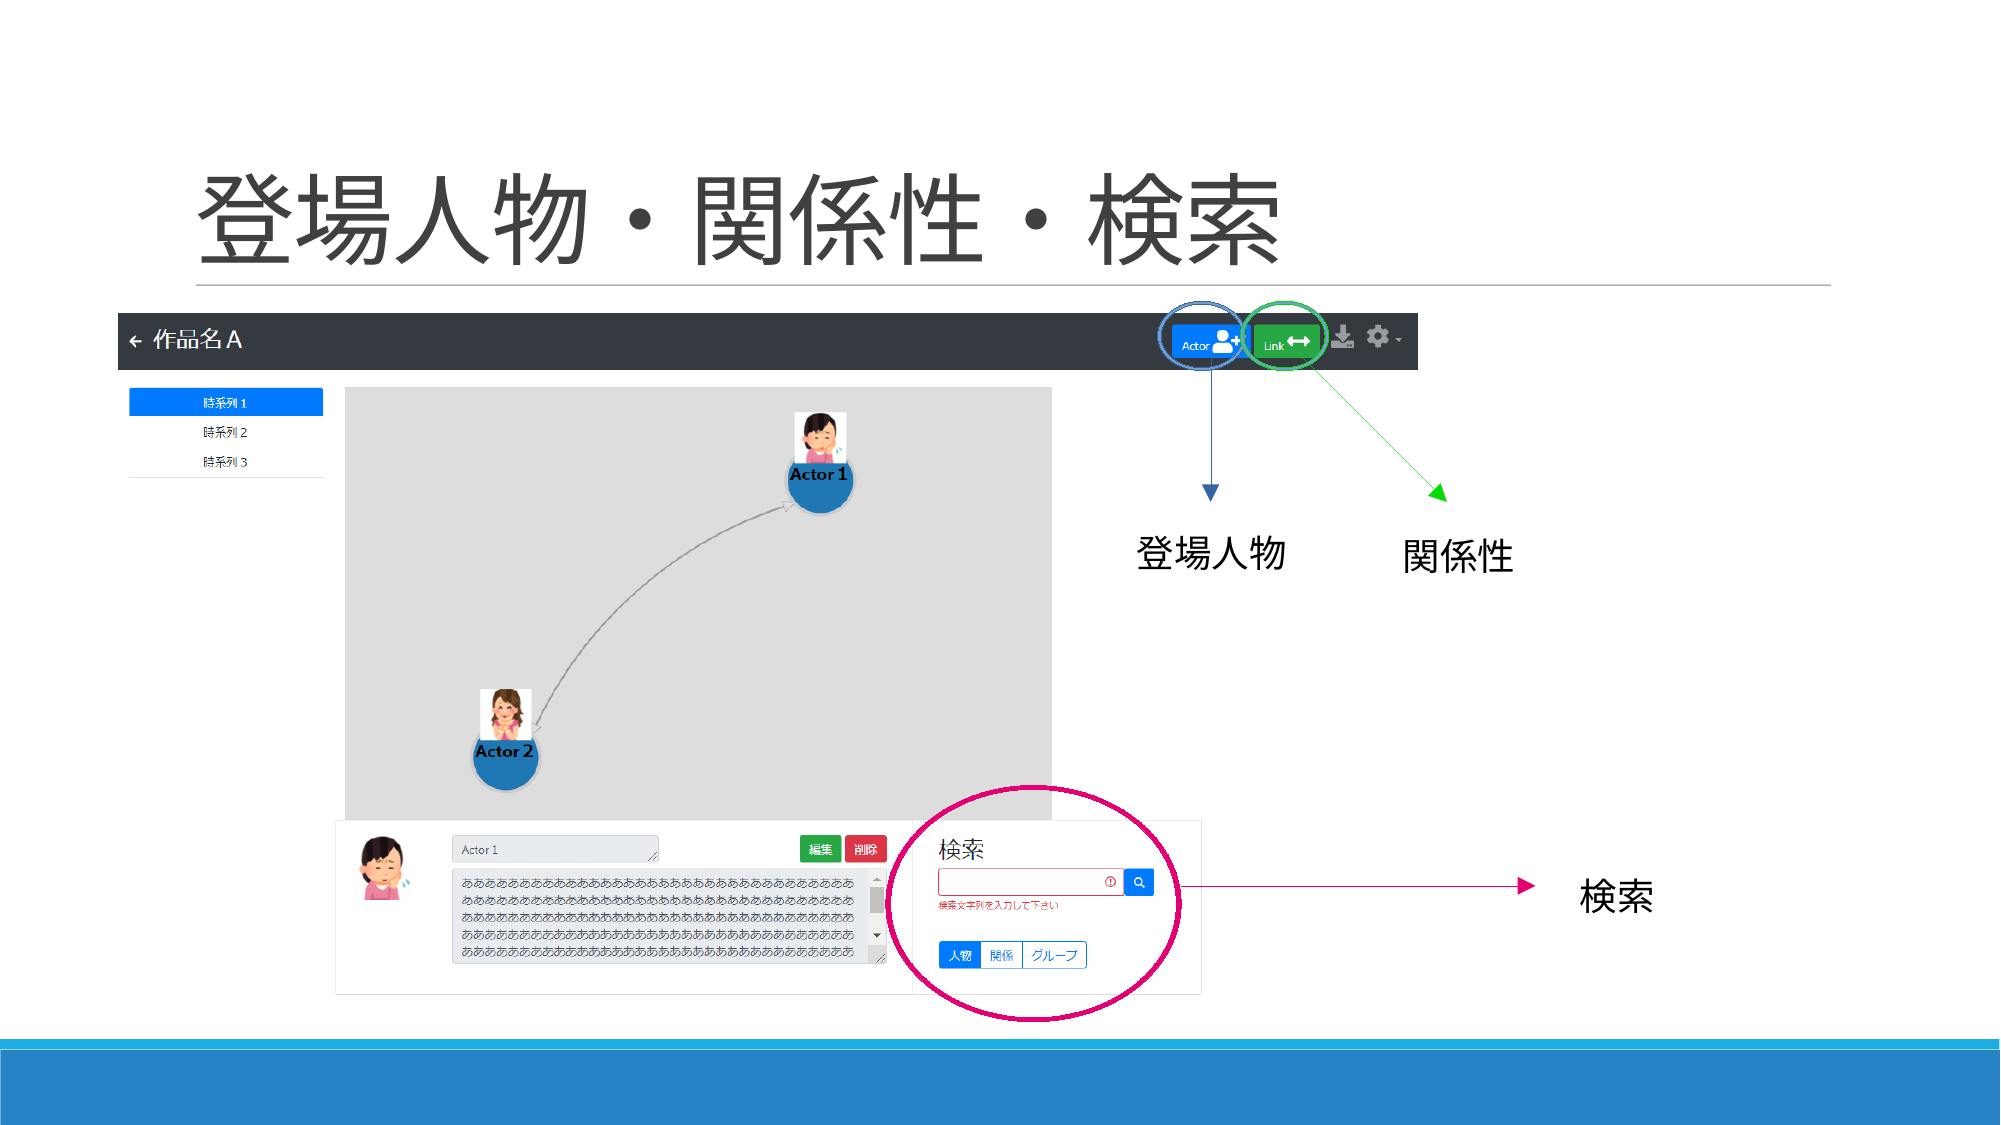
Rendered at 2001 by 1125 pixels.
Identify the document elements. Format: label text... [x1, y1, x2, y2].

picture [1246, 313, 1325, 367]
picture [1237, 313, 1250, 321]
text_box 検索 [1564, 859, 1670, 916]
text_box 関係性 [1387, 519, 1530, 576]
picture [891, 790, 1176, 1004]
title 登場人物・関係性・検索 [180, 47, 1830, 285]
text_box [885, 785, 1182, 1022]
picture [1162, 313, 1241, 367]
picture [118, 313, 1418, 1004]
text_box 登場人物 [1122, 516, 1302, 573]
text_box [1157, 301, 1329, 371]
picture [1311, 313, 1418, 471]
